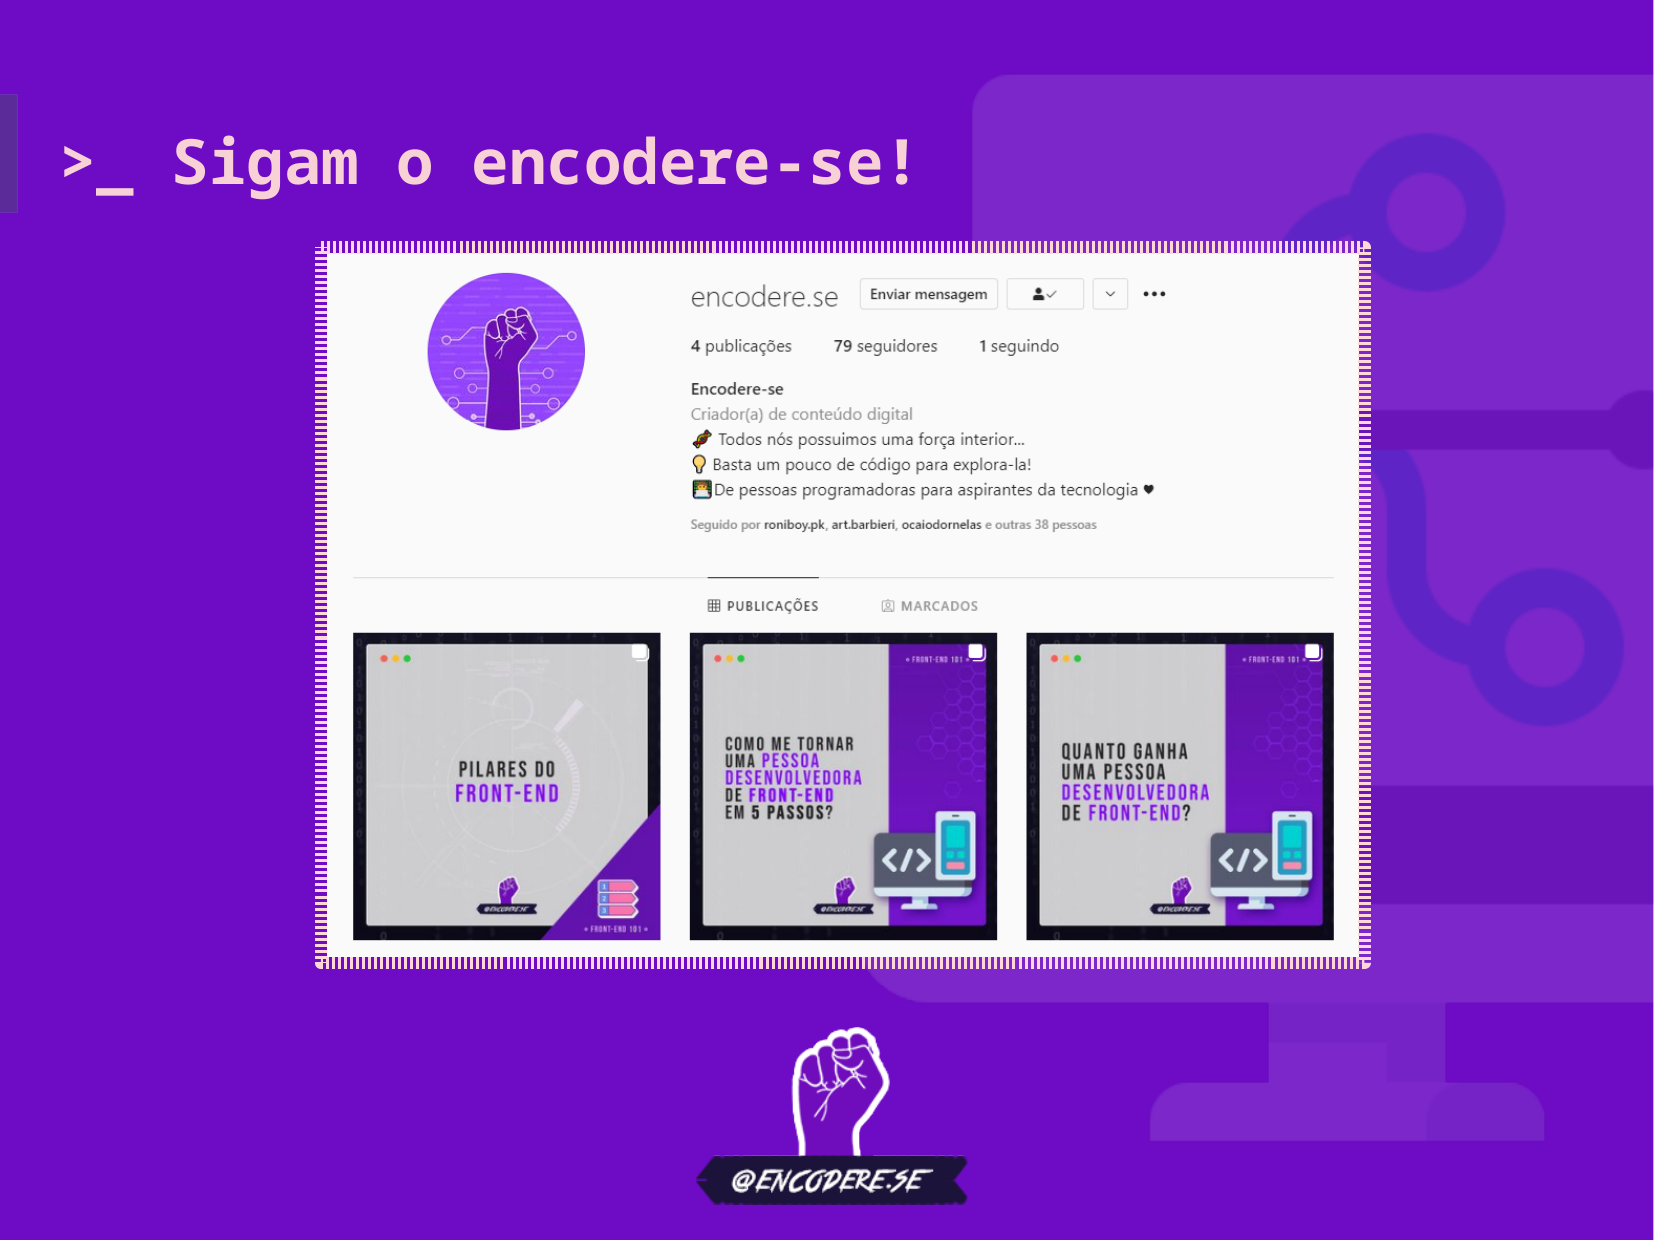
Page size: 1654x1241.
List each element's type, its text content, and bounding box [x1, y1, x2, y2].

title >_ Sigam o encodere-se! [59, 118, 1489, 213]
picture [327, 0, 1654, 1241]
text_box [0, 94, 18, 213]
